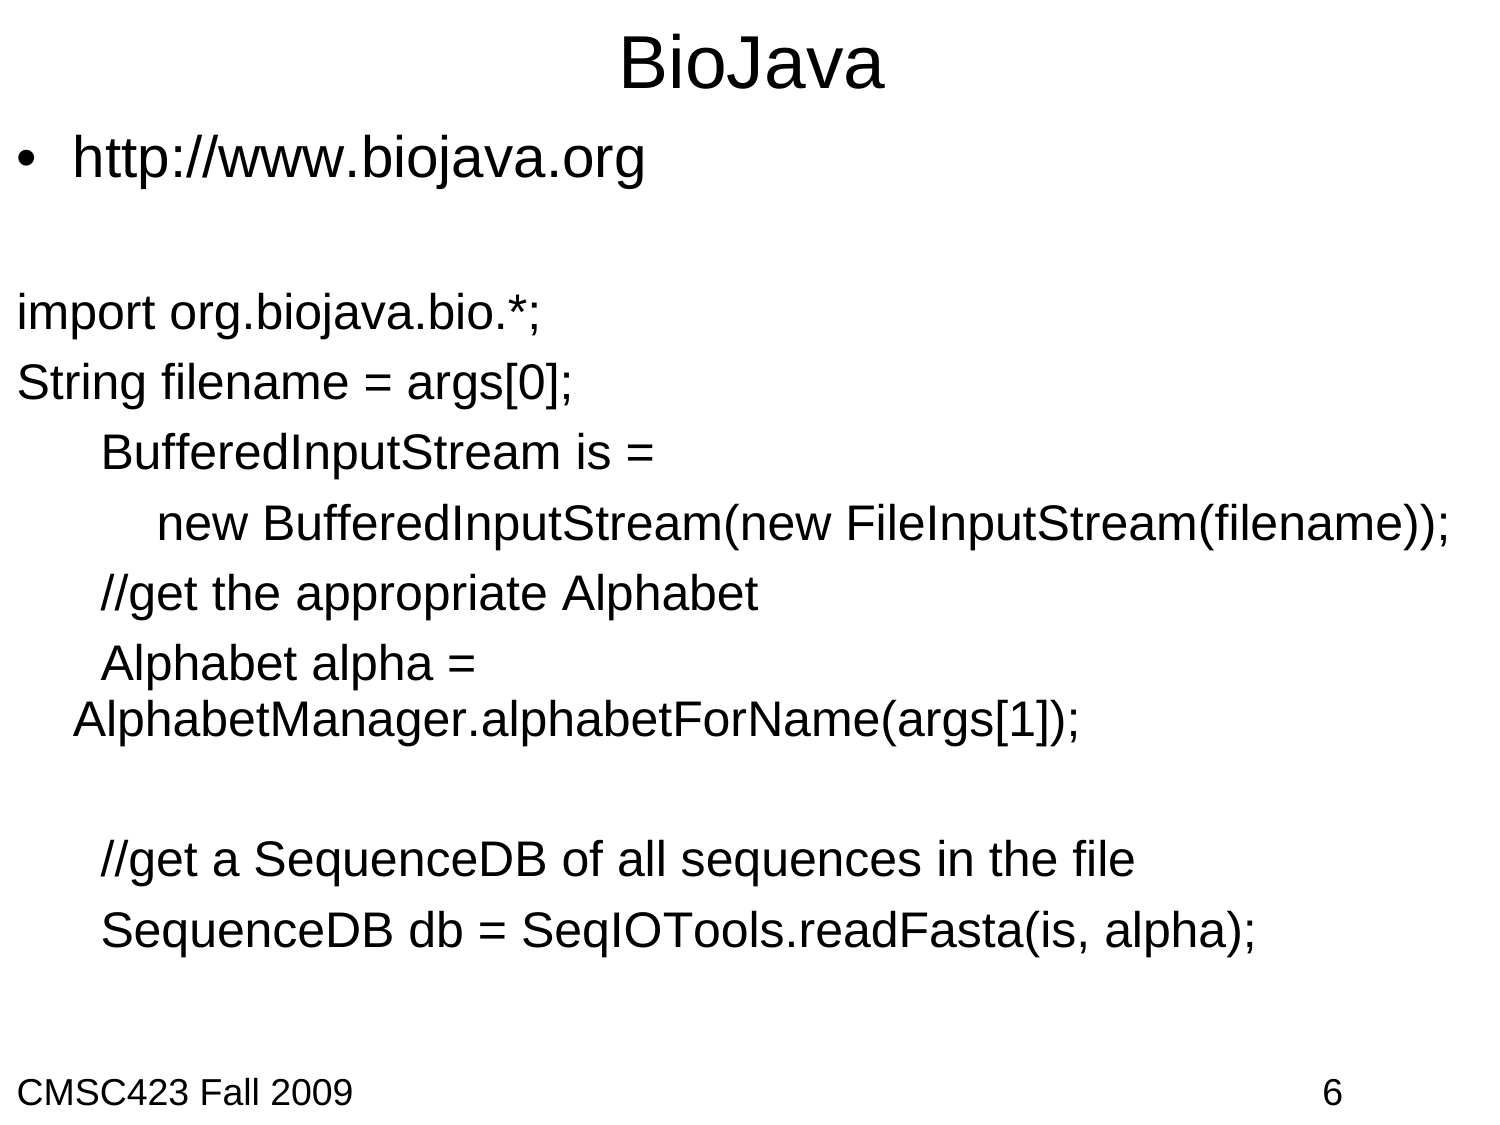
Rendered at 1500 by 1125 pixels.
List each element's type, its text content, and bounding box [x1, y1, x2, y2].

list http://www.biojava.org import org.biojava.bio.*; String filename = args[0]; BufferedInputStream is = new BufferedInputStream(new FileInputStream(filename)); //get the appropriate Alphabet Alphabet alpha = AlphabetManager.alphabetForName(args[1]); //get a SequenceDB of all sequences in the file SequenceDB db = SeqIOTools.readFasta(is, alpha); [16, 124, 1485, 1057]
title BioJava [19, 9, 1485, 116]
